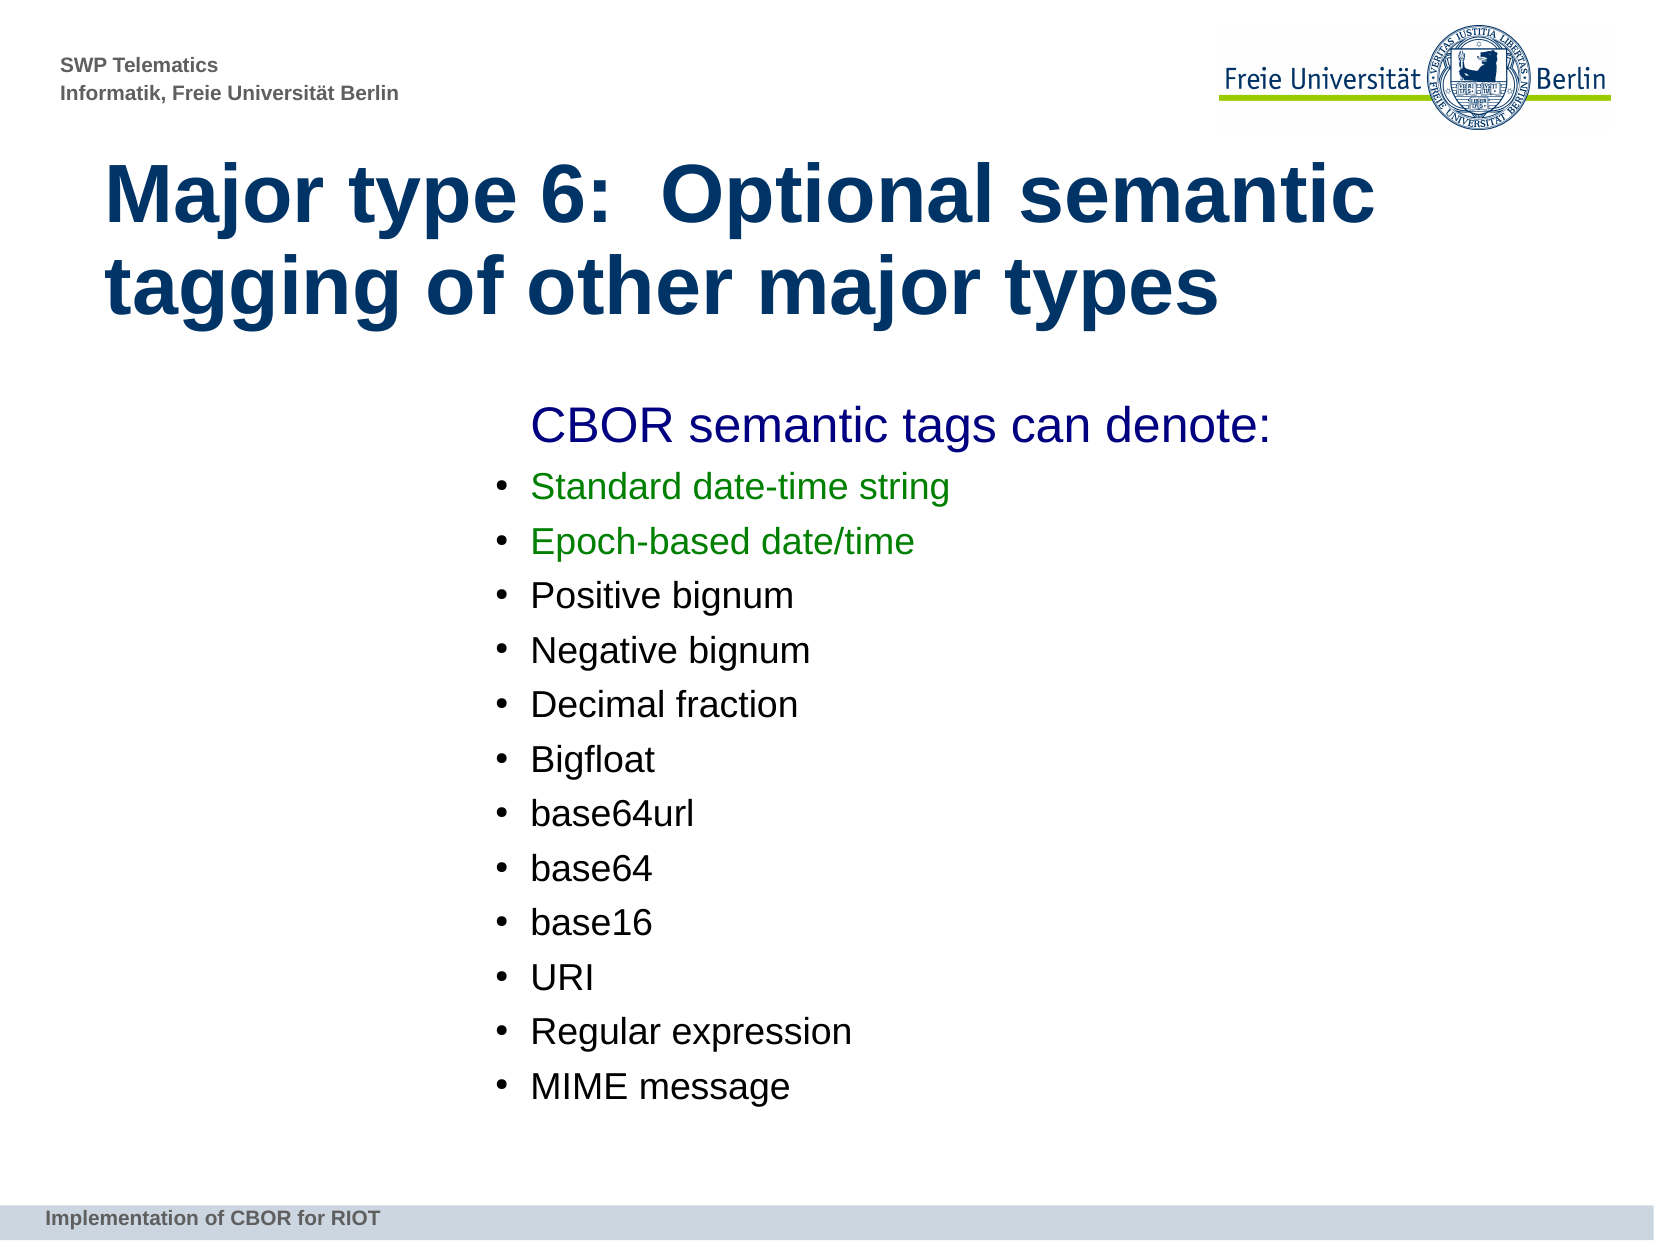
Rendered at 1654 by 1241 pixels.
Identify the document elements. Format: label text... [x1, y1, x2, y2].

title Major type 6: Optional semantic tagging of other major types [45, 147, 1609, 333]
list CBOR semantic tags can denote: Standard date-time string Epoch-based date/time Positive bignum Negative bignum Decimal fraction Bigfloat base64url base64 base16 URI Regular expression MIME message [495, 270, 1609, 1126]
picture [1219, 25, 1611, 130]
